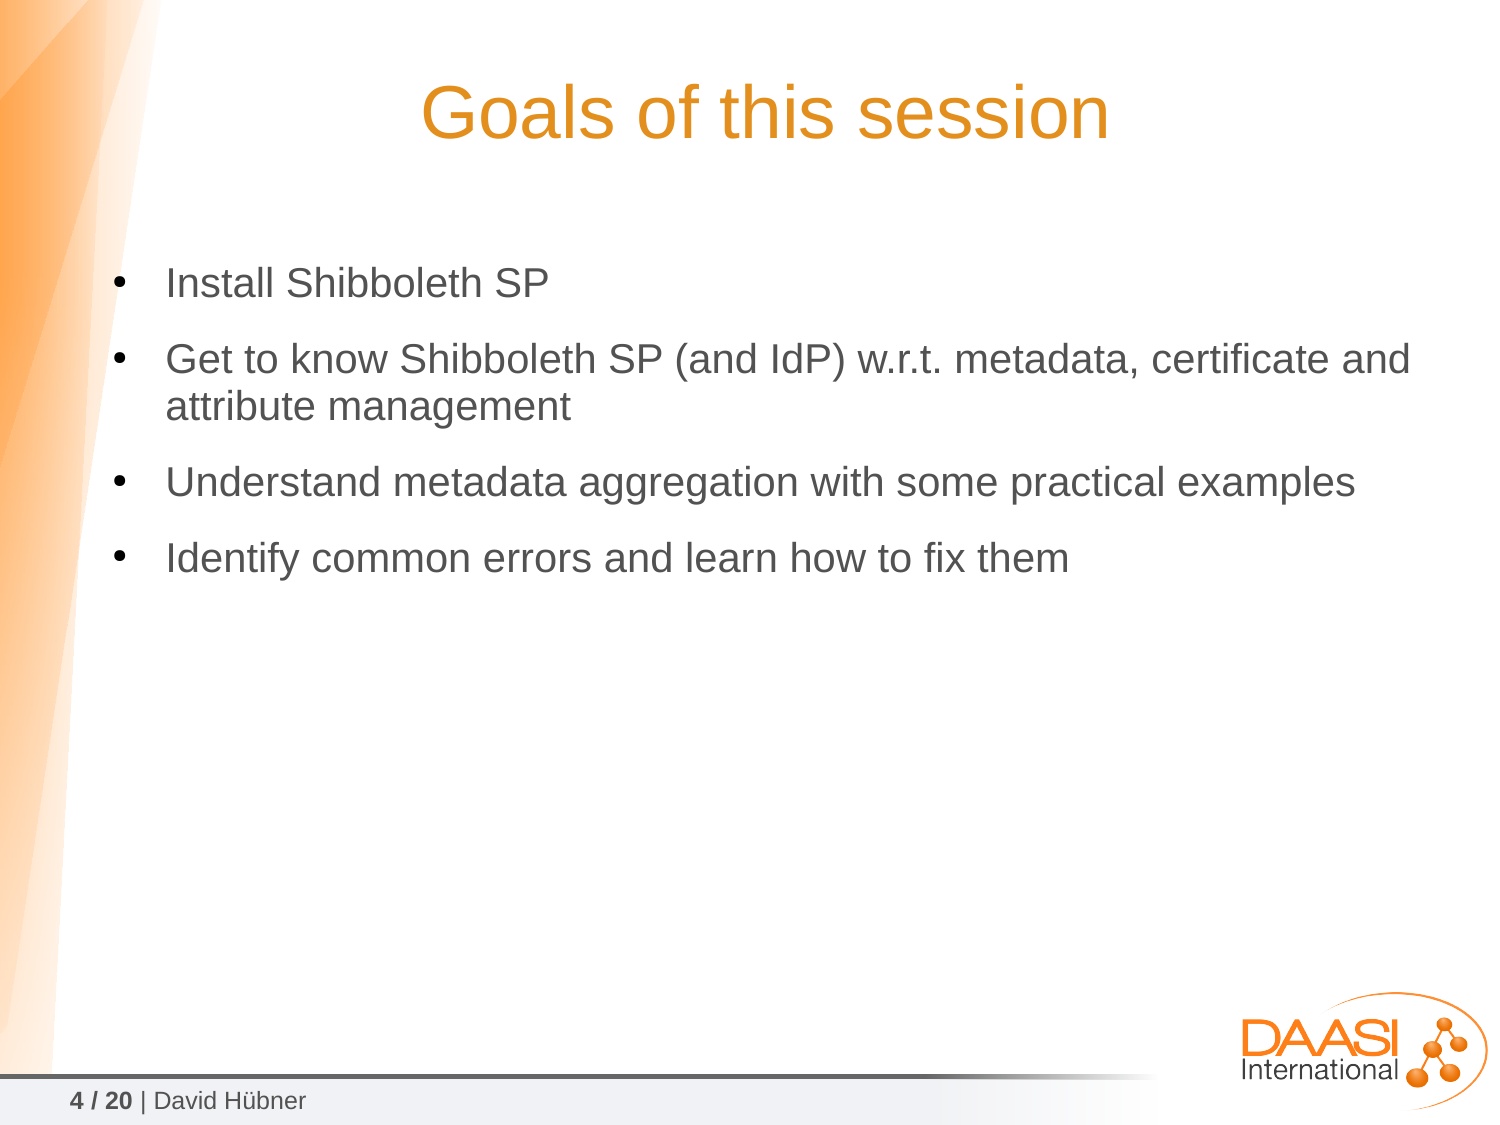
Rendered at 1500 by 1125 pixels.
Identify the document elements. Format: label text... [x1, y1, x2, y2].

picture [1240, 992, 1500, 1111]
list Install Shibboleth SP Get to know Shibboleth SP (and IdP) w.r.t. metadata, certificate and attribute management Understand metadata aggregation with some practical examples Identify common errors and learn how to fix them [94, 259, 1441, 945]
title Goals of this session [91, 48, 1441, 178]
